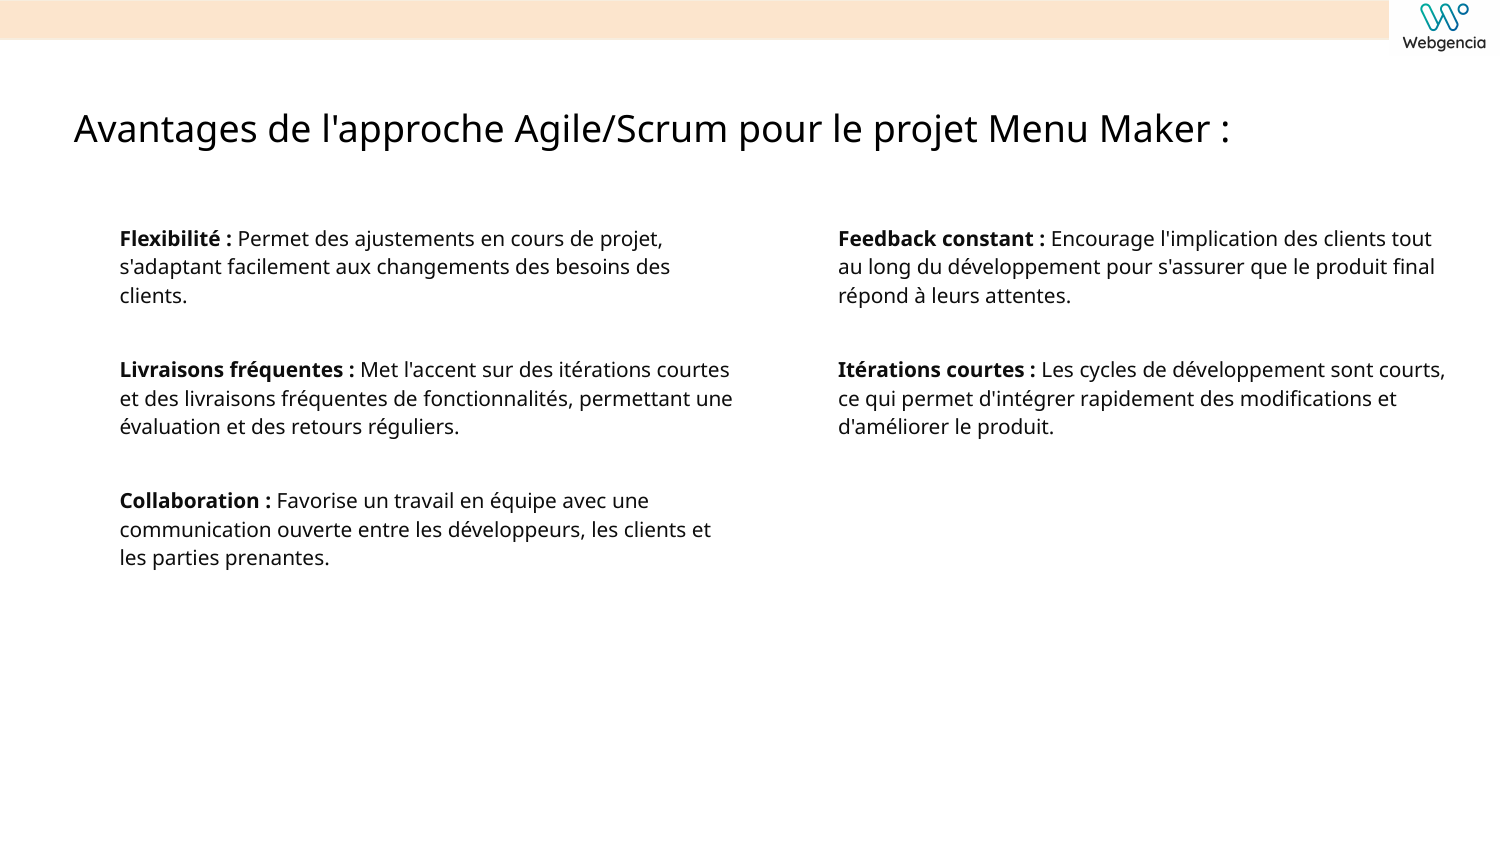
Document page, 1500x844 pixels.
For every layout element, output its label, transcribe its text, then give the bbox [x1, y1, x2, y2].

title Avantages de l'approche Agile/Scrum pour le projet Menu Maker : [29, 83, 1428, 178]
text_box [0, 0, 1389, 40]
picture [1389, 0, 1500, 56]
list Flexibilité : Permet des ajustements en cours de projet, s'adaptant facilement aux changements des besoins des clients. Livraisons fréquentes : Met l'accent sur des itérations courtes et des livraisons fréquentes de fonctionnalités, permettant une évaluation et des retours réguliers. Collaboration : Favorise un travail en équipe avec une communication ouverte entre les développeurs, les clients et les parties prenantes. [29, 206, 748, 768]
list Feedback constant : Encourage l'implication des clients tout au long du développement pour s'assurer que le produit final répond à leurs attentes. Itérations courtes : Les cycles de développement sont courts, ce qui permet d'intégrer rapidement des modifications et d'améliorer le produit. [748, 206, 1467, 768]
